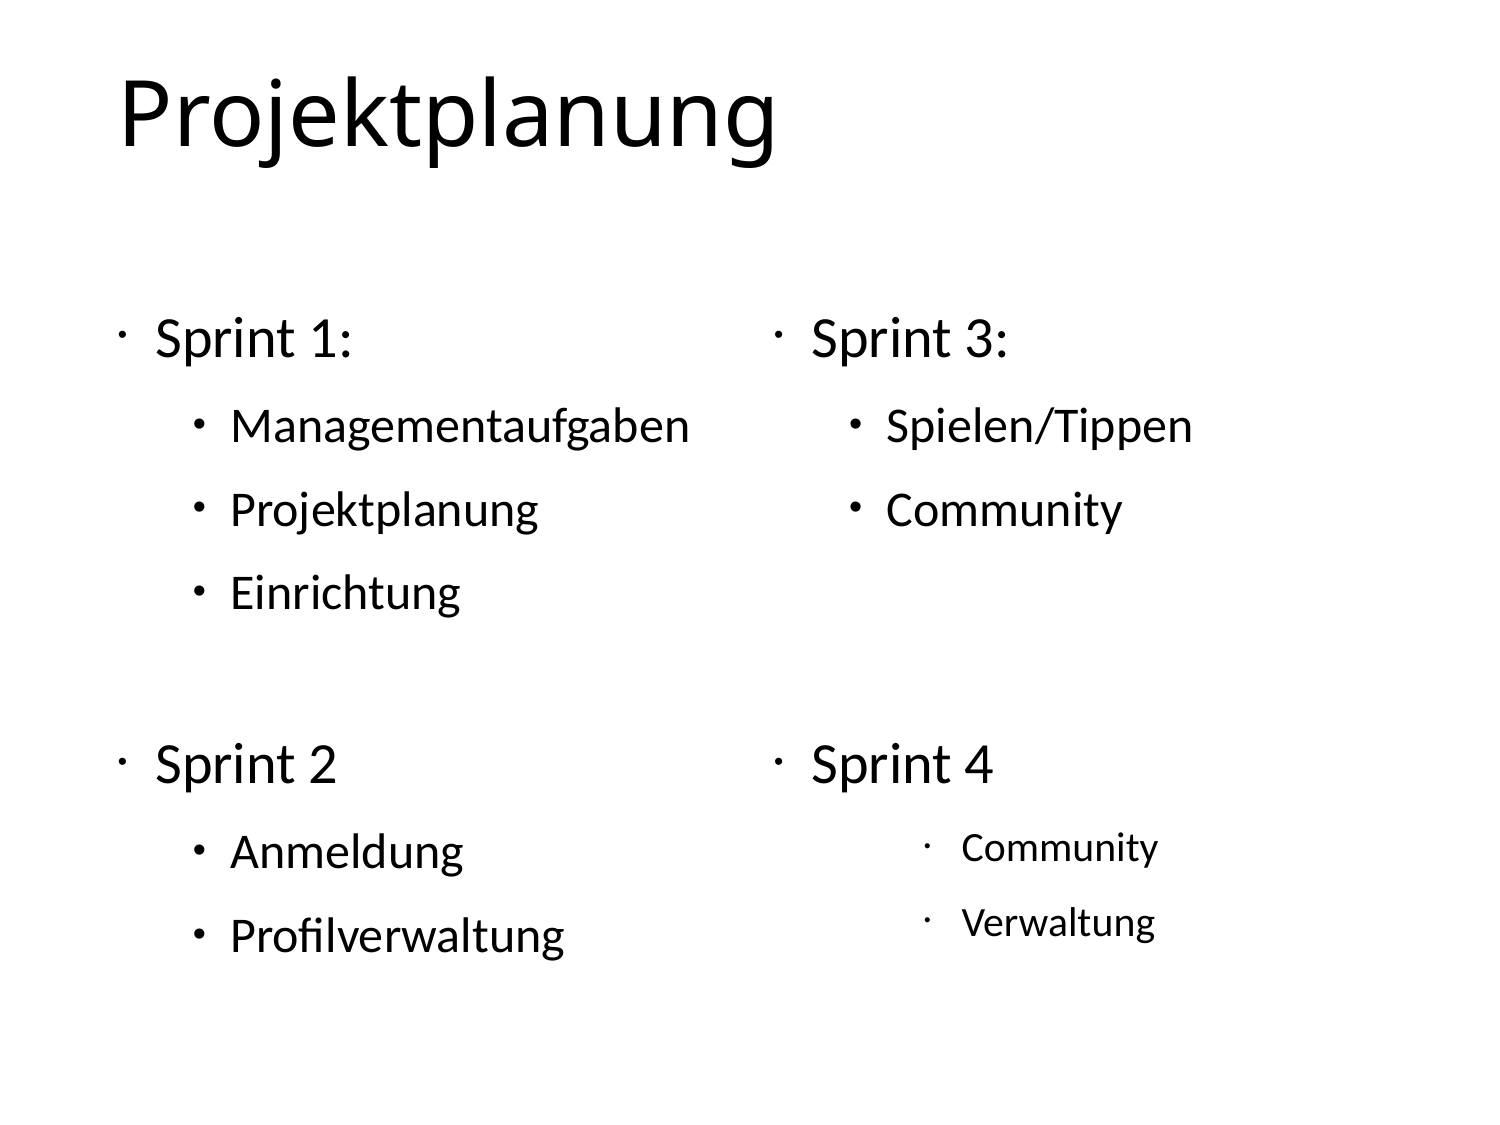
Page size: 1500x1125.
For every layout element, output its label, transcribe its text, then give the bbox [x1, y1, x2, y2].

list Sprint 1: Managementaufgaben Projektplanung Einrichtung Sprint 2 Anmeldung Profilverwaltung [103, 299, 741, 1014]
title Projektplanung [103, 59, 1397, 278]
list Sprint 3: Spielen/Tippen Community Sprint 4 Community Verwaltung [759, 299, 1397, 1014]
